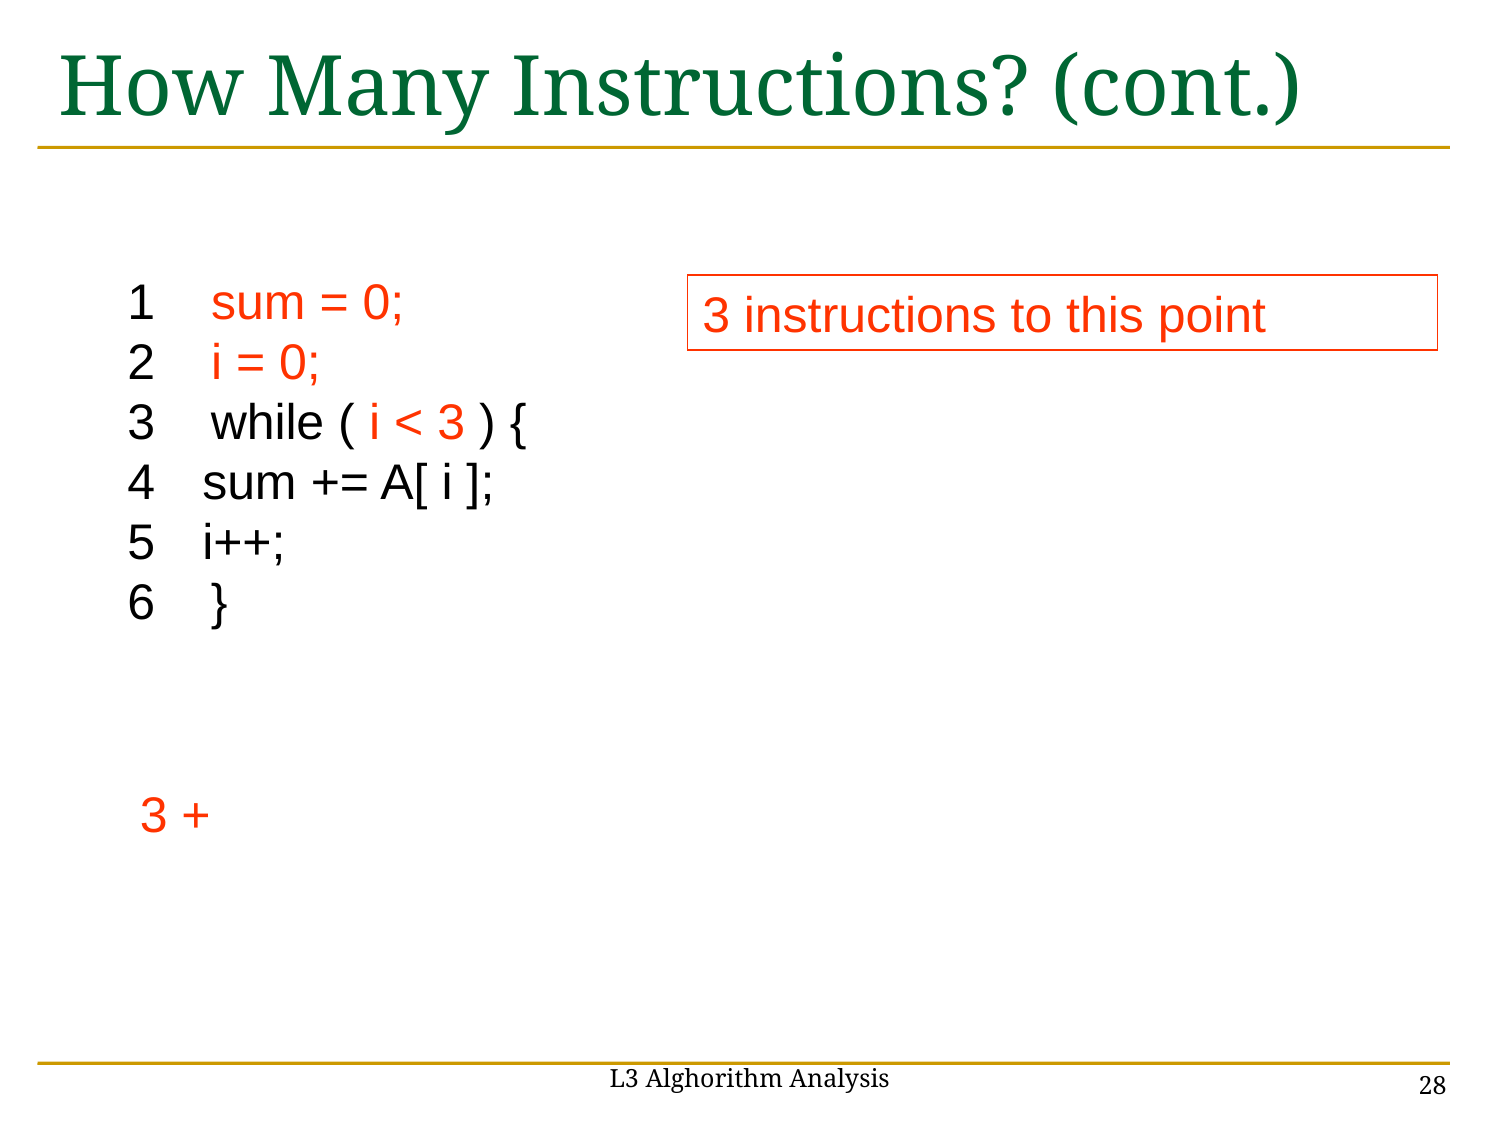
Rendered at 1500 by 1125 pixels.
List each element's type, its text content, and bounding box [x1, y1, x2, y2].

slide_number <number> [1111, 1036, 1462, 1112]
text_box 1 sum = 0; 2 i = 0; 3 while ( i < 3 ) { 4 sum += A[ i ]; 5 i++; 6 } [112, 262, 1388, 638]
title How Many Instructions? (cont.) [43, 24, 1457, 200]
footer L3 Alghorithm Analysis [512, 1025, 988, 1100]
text_box 3 + [125, 774, 313, 850]
text_box 3 instructions to this point [687, 274, 1438, 350]
